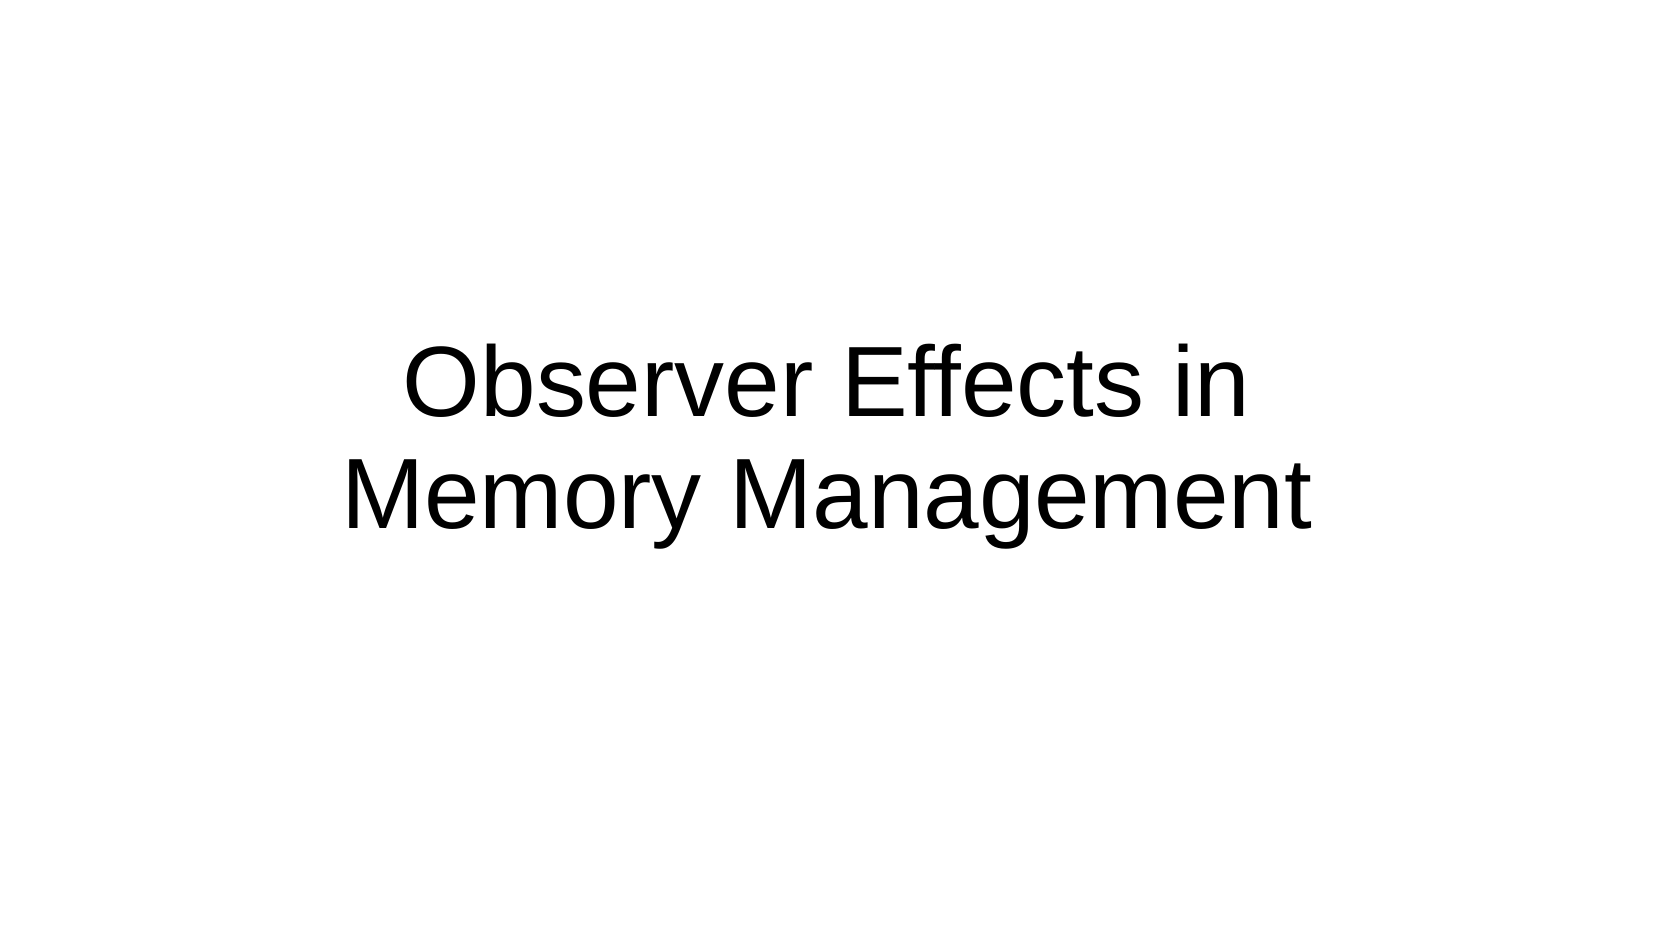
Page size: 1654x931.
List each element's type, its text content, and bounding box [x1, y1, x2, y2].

text_box Observer Effects in Memory Management [82, 108, 1571, 767]
